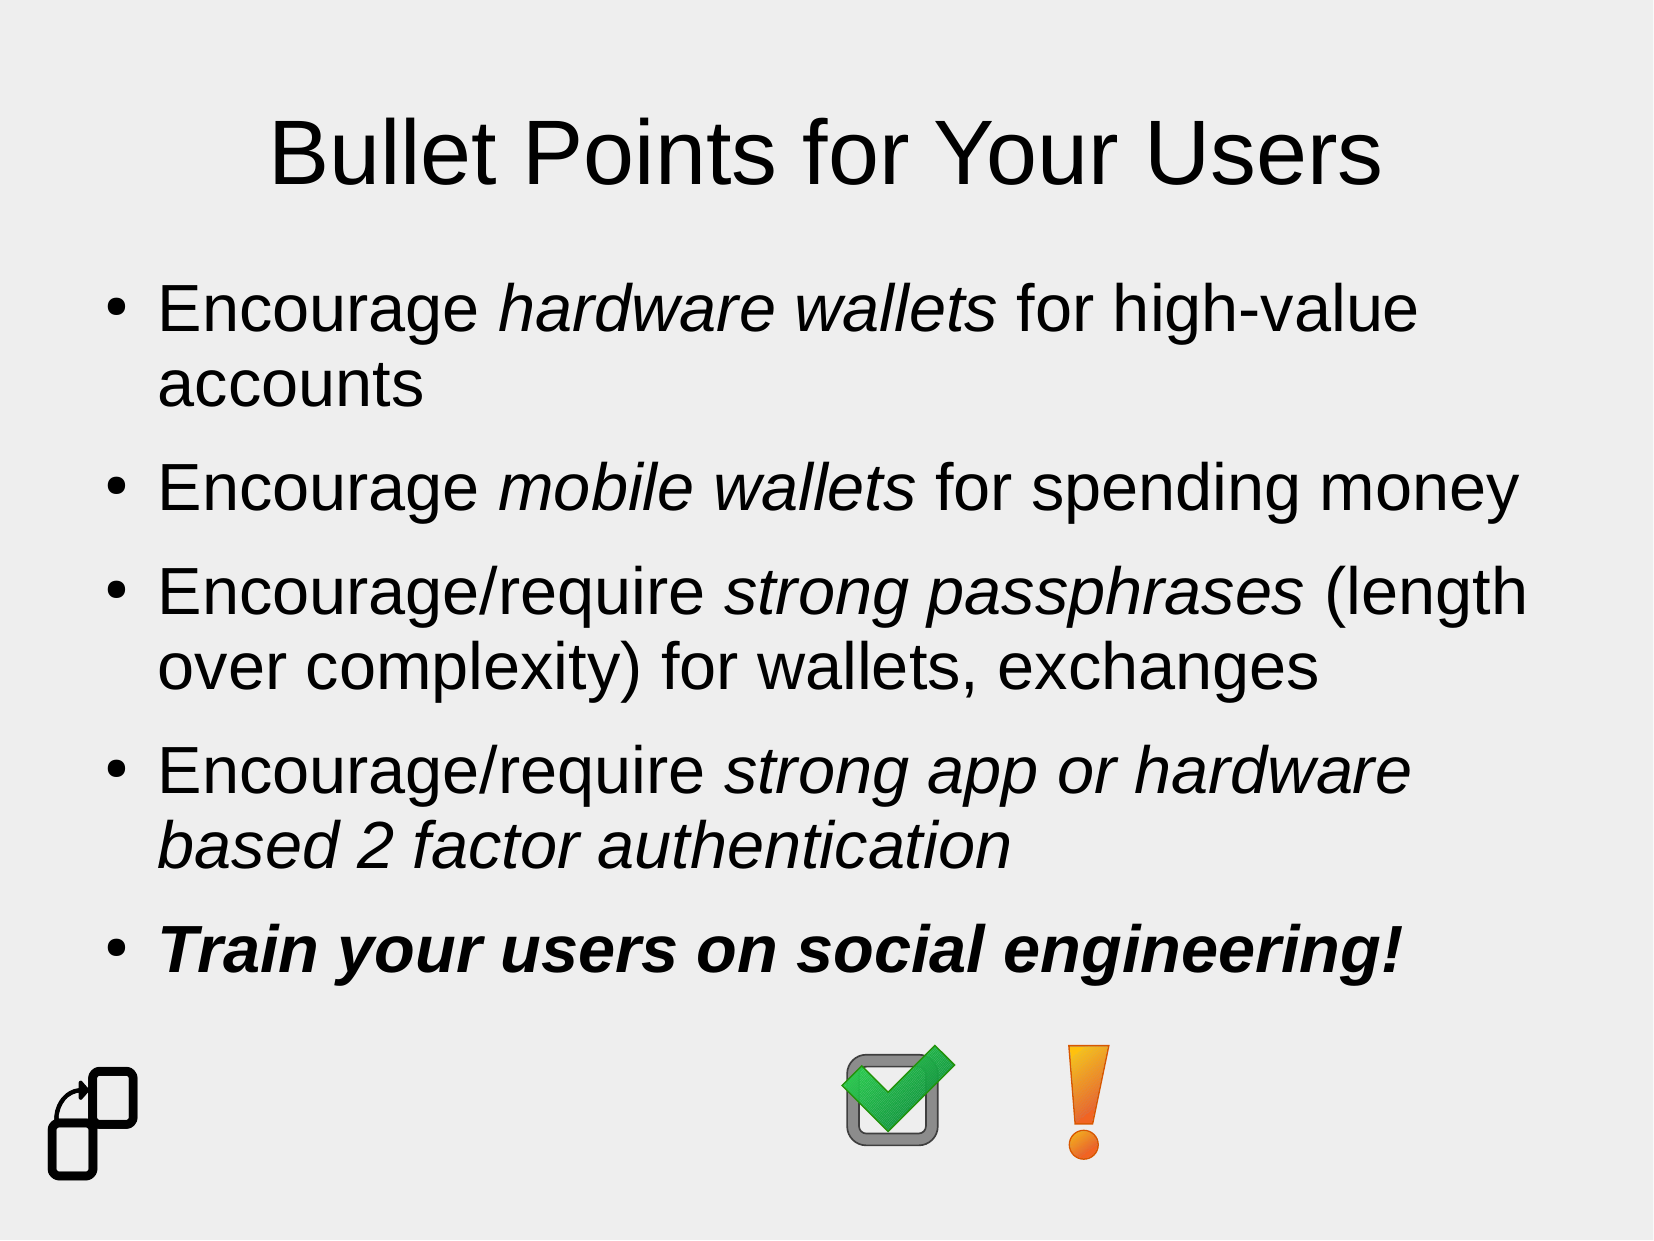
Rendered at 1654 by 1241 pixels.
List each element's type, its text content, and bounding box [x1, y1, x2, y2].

picture [30, 1062, 153, 1186]
picture [809, 1011, 977, 1179]
title Bullet Points for Your Users [82, 49, 1571, 257]
picture [1002, 1017, 1171, 1186]
list Encourage hardware wallets for high-value accounts Encourage mobile wallets for spending money Encourage/require strong passphrases (length over complexity) for wallets, exchanges Encourage/require strong app or hardware based 2 factor authentication Train your users on social engineering! [86, 270, 1576, 991]
